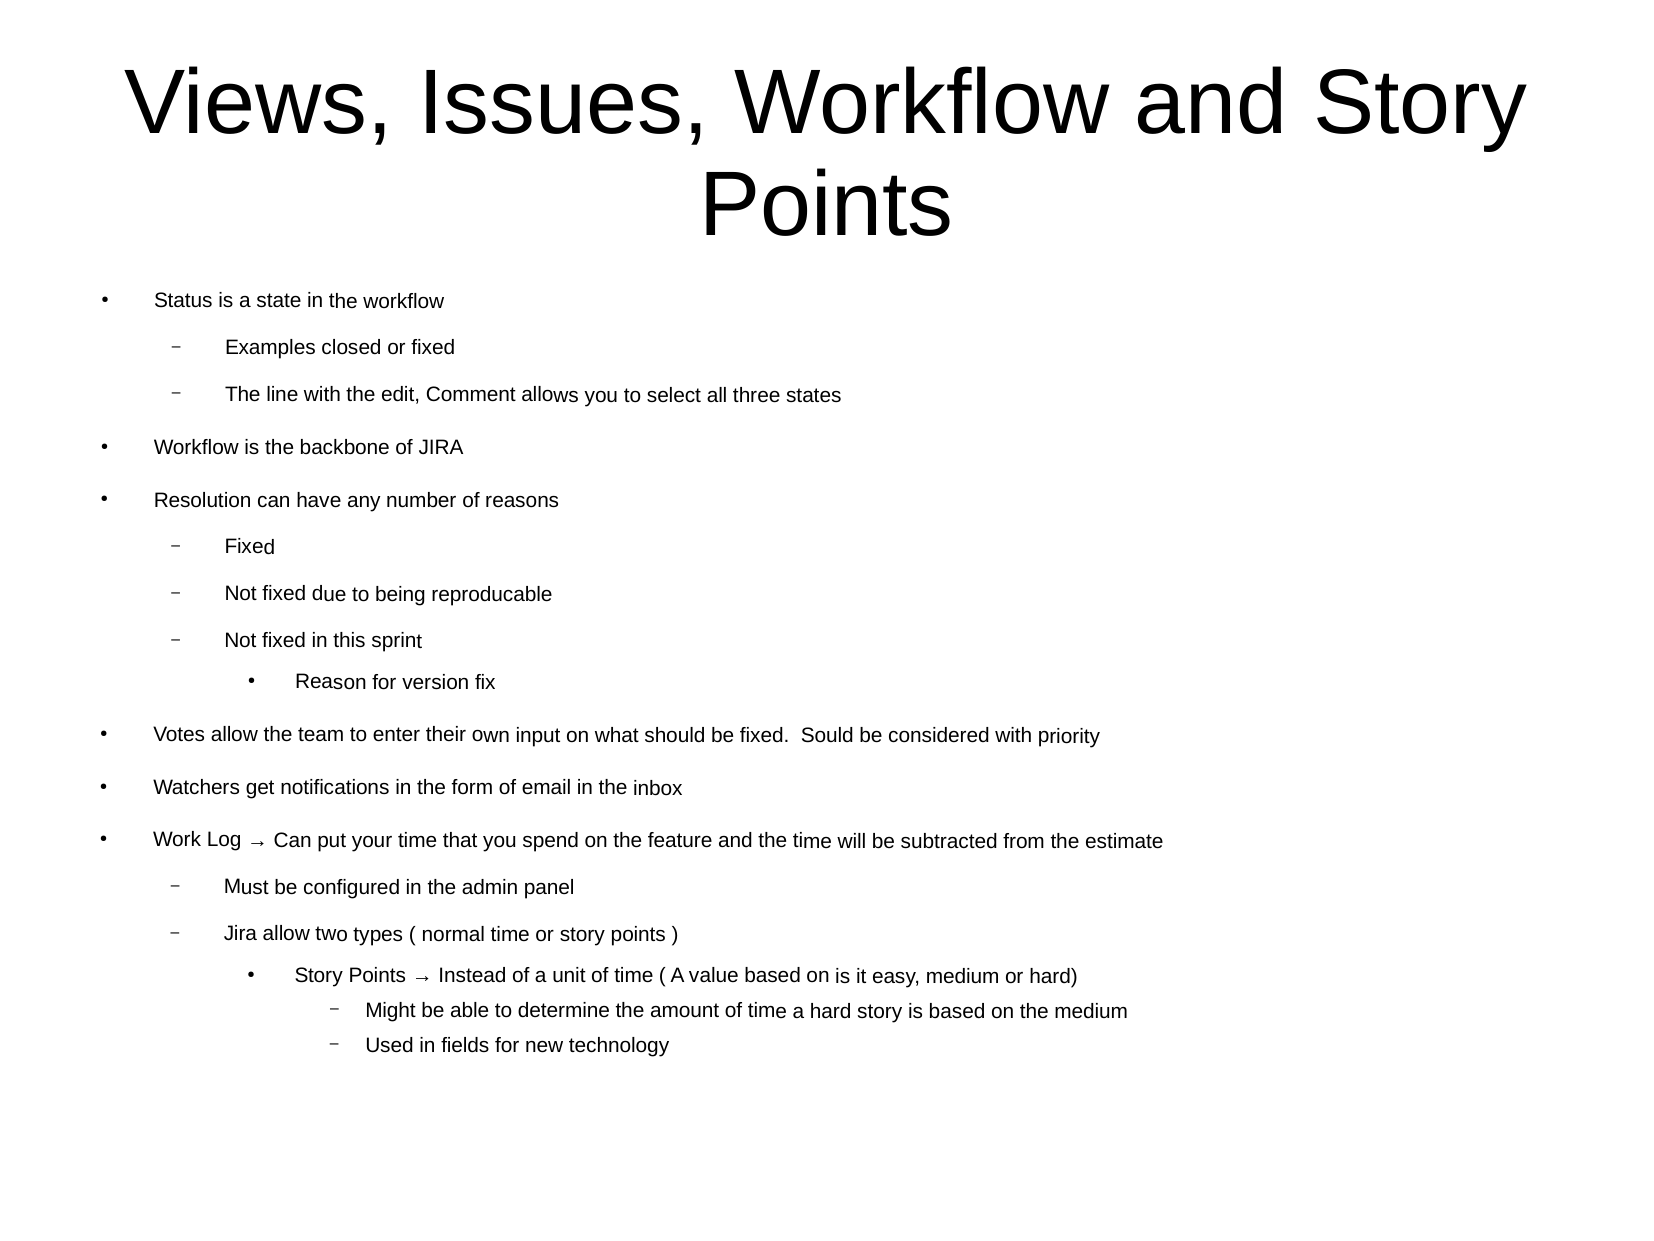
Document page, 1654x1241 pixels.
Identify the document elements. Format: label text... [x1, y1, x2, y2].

list Status is a state in the workflow Examples closed or fixed The line with the edit, Comment allows you to select all three states Workflow is the backbone of JIRA Resolution can have any number of reasons Fixed Not fixed due to being reproducable Not fixed in this sprint Reason for version fix Votes allow the team to enter their own input on what should be fixed. Sould be considered with priority Watchers get notifications in the form of email in the inbox Work Log → Can put your time that you spend on the feature and the time will be subtracted from the estimate Must be configured in the admin panel Jira allow two types ( normal time or story points ) Story Points → Instead of a unit of time ( A value based on is it easy, medium or hard) Might be able to determine the amount of time a hard story is based on the medium Used in fields for new technology [81, 288, 1573, 1217]
title Views, Issues, Workflow and Story Points [82, 49, 1571, 257]
